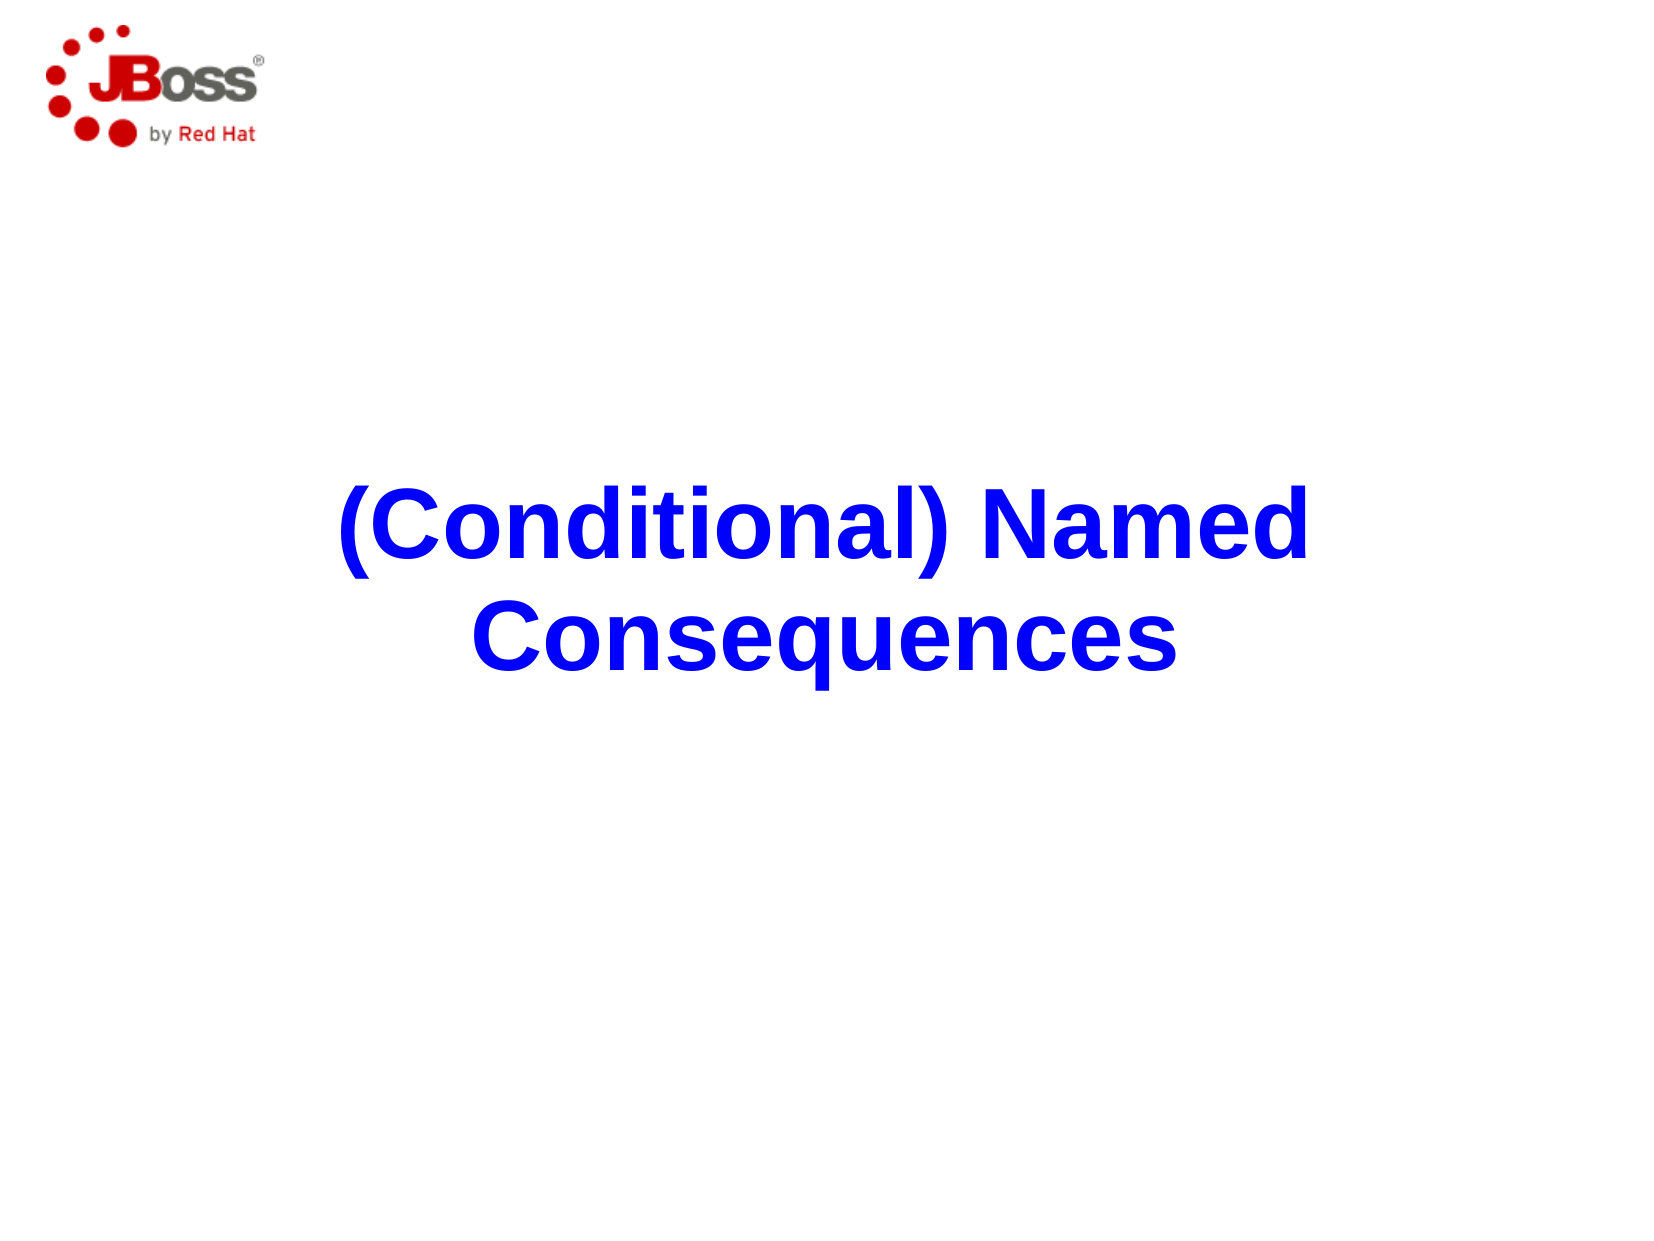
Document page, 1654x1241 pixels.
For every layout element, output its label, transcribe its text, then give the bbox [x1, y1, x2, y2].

picture [46, 25, 266, 149]
subtitle (Conditional) Named Consequences [75, 37, 1576, 1125]
